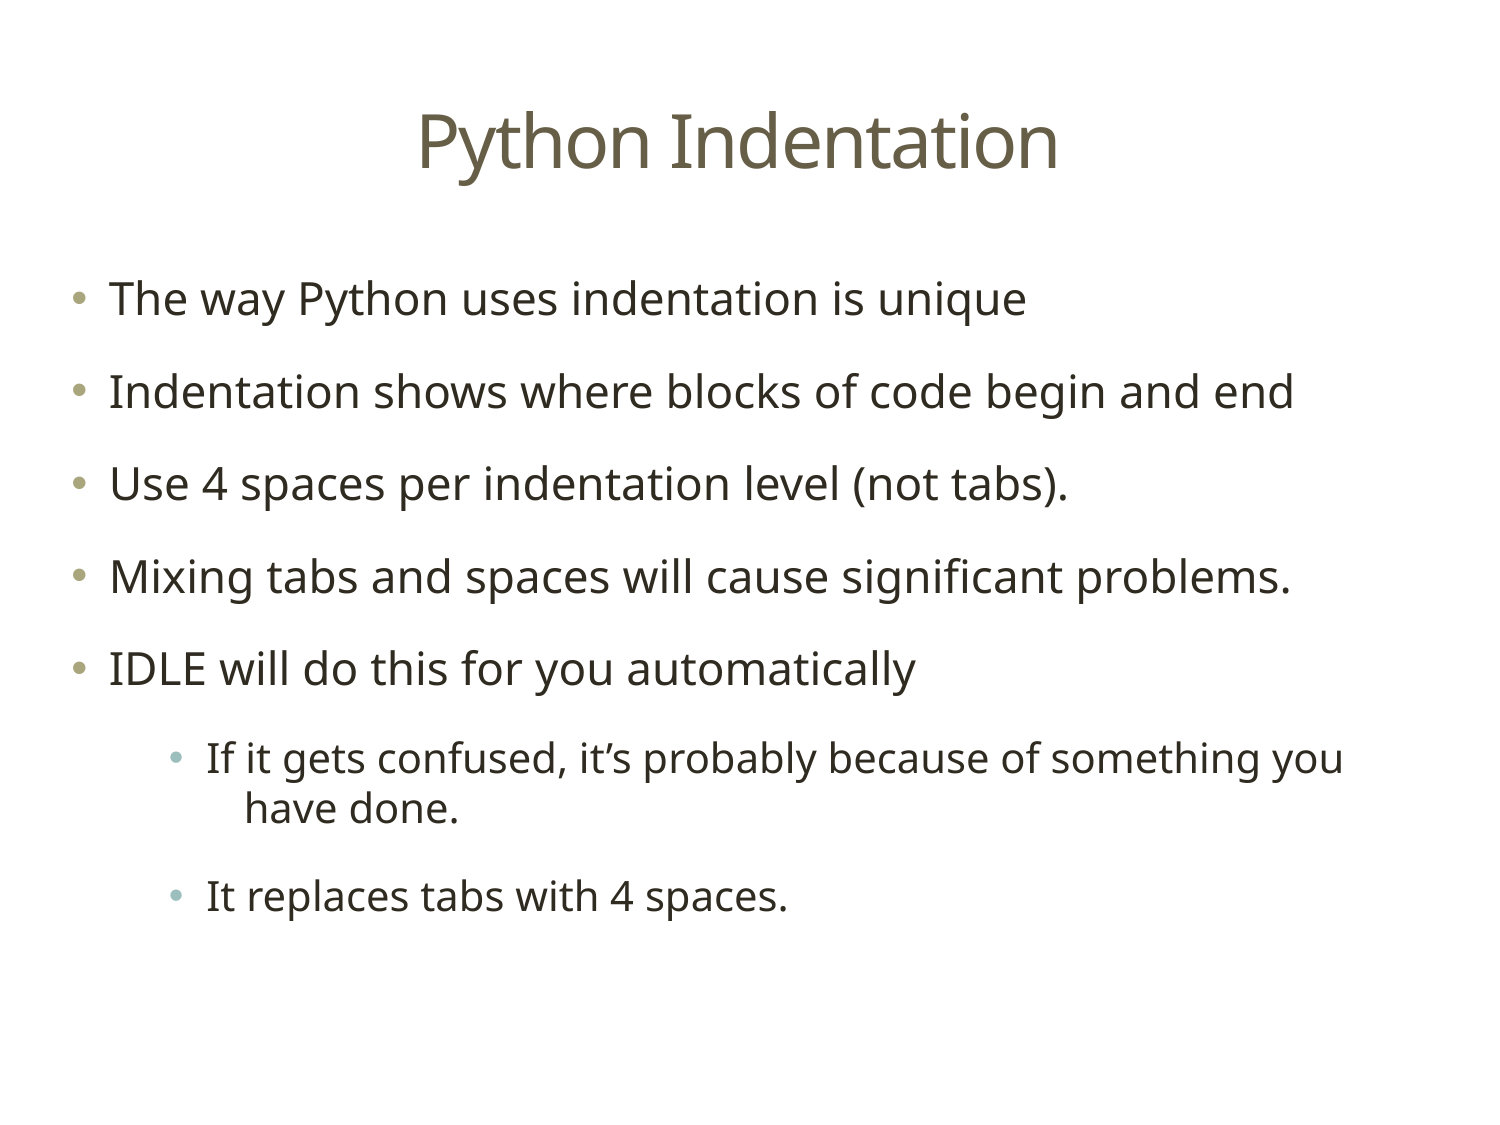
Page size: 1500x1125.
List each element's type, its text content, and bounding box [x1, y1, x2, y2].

list The way Python uses indentation is unique Indentation shows where blocks of code begin and end Use 4 spaces per indentation level (not tabs). Mixing tabs and spaces will cause significant problems. IDLE will do this for you automatically If it gets confused, it’s probably because of something you have done. It replaces tabs with 4 spaces. [18, 262, 1460, 1098]
title Python Indentation [18, 45, 1460, 233]
